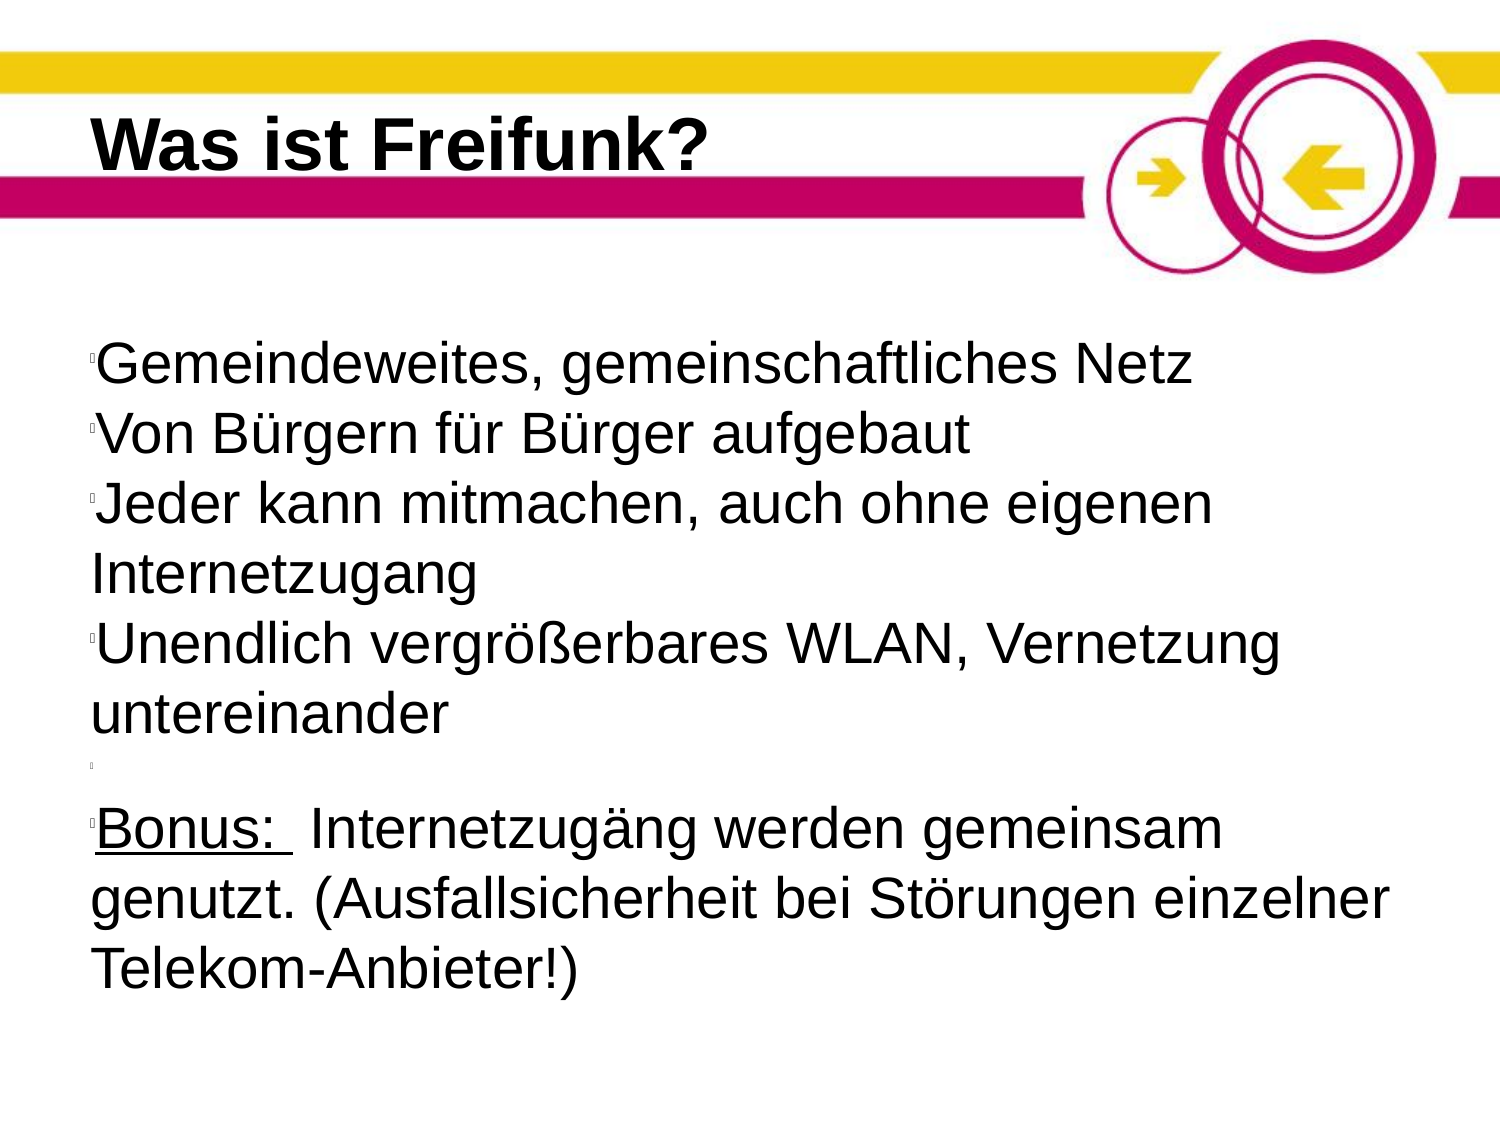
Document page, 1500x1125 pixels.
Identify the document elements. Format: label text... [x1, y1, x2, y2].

text_box Was ist Freifunk? [75, 12, 1425, 200]
text_box Gemeindeweites, gemeinschaftliches Netz Von Bürgern für Bürger aufgebaut Jeder kann mitmachen, auch ohne eigenen Internetzugang Unendlich vergrößerbares WLAN, Vernetzung untereinander Bonus: Internetzugäng werden gemeinsam genutzt. (Ausfallsicherheit bei Störungen einzelner Telekom-Anbieter!) [75, 310, 1425, 1125]
